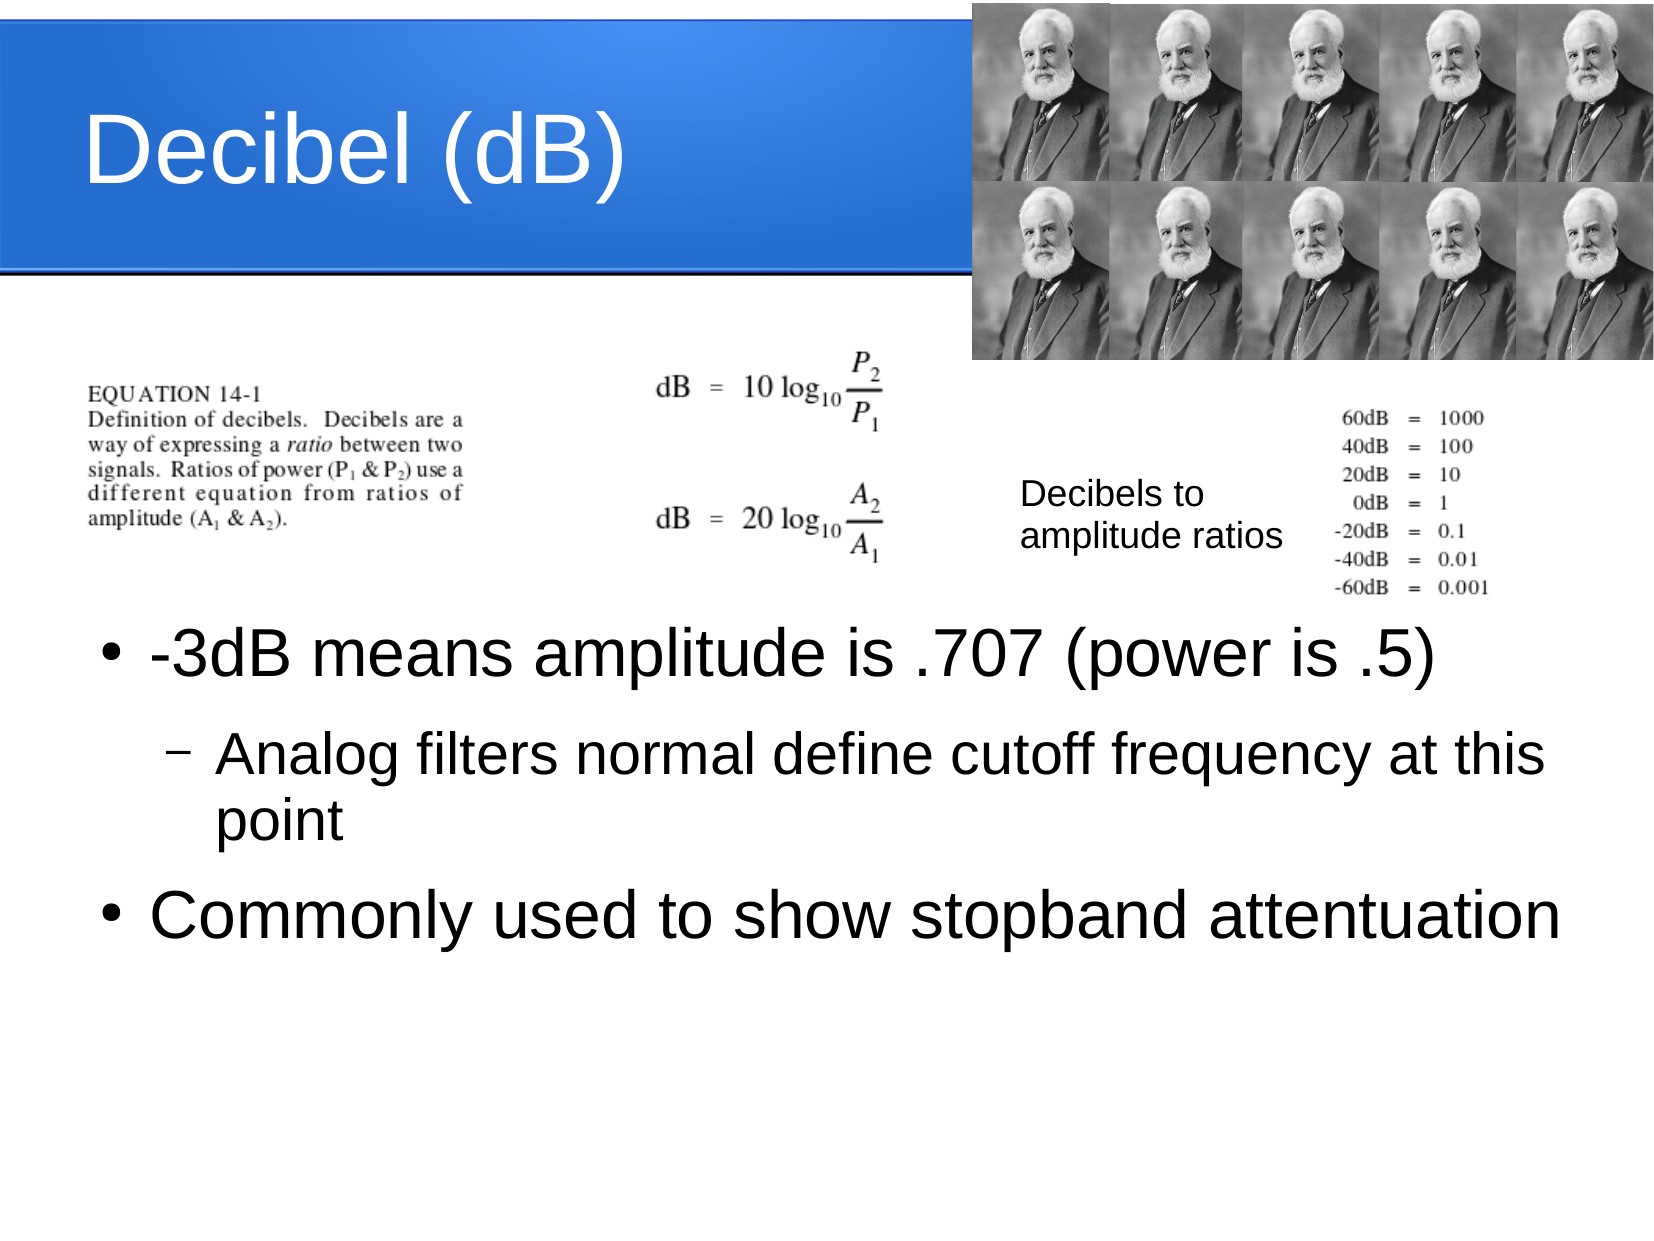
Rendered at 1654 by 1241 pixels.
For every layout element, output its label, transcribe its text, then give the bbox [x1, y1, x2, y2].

picture [1319, 386, 1516, 616]
picture [82, 305, 922, 586]
picture [972, 3, 1654, 361]
title Decibel (dB) [82, 47, 972, 252]
text_box Decibels to amplitude ratios [1005, 465, 1306, 571]
list -3dB means amplitude is .707 (power is .5) Analog filters normal define cutoff frequency at this point Commonly used to show stopband attentuation [82, 299, 1571, 1019]
